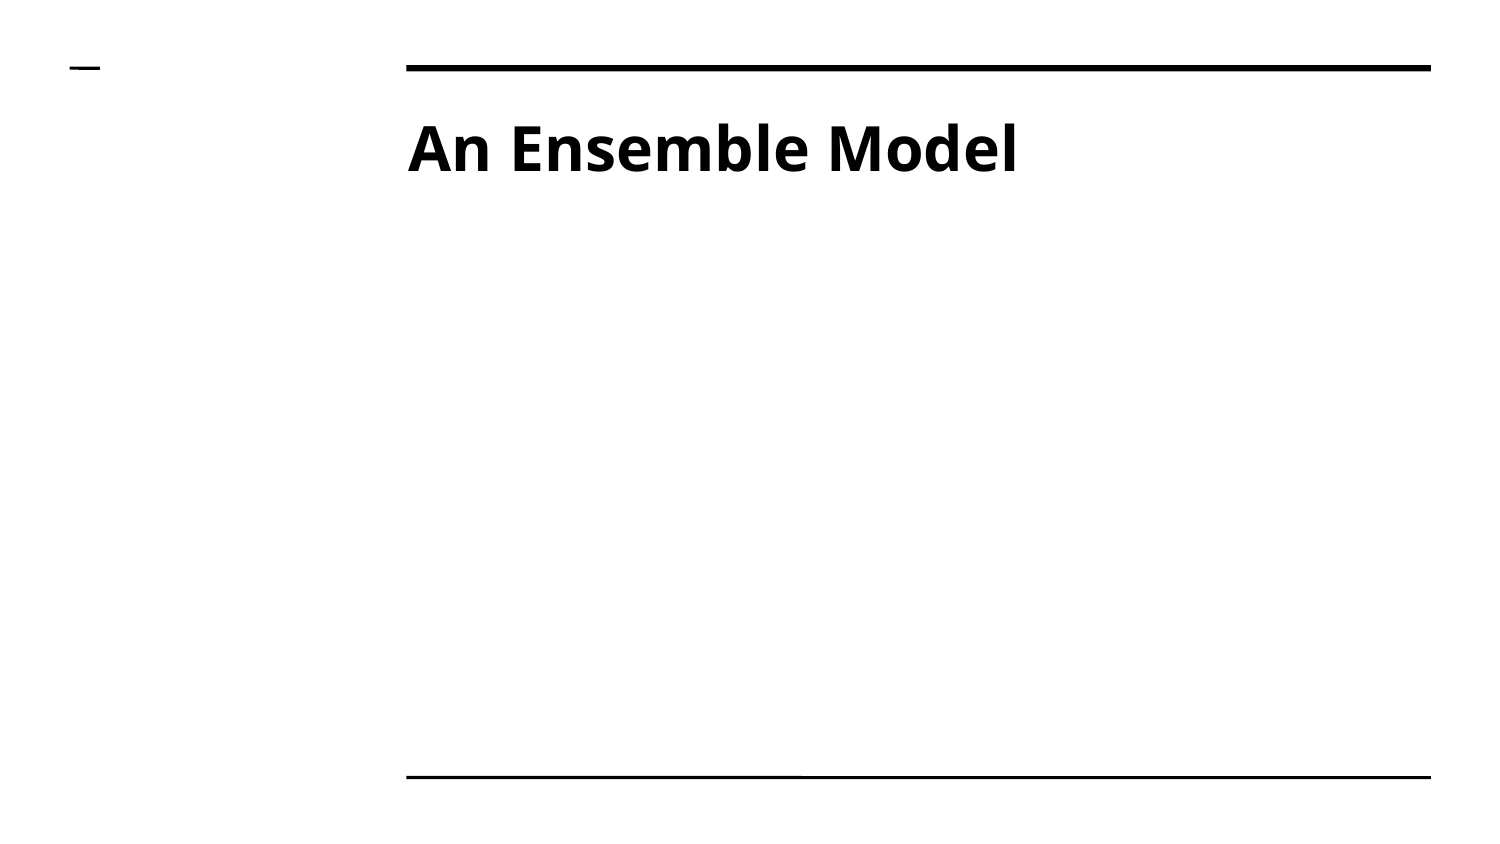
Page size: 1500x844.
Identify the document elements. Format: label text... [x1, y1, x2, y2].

title An Ensemble Model [393, 94, 1431, 199]
